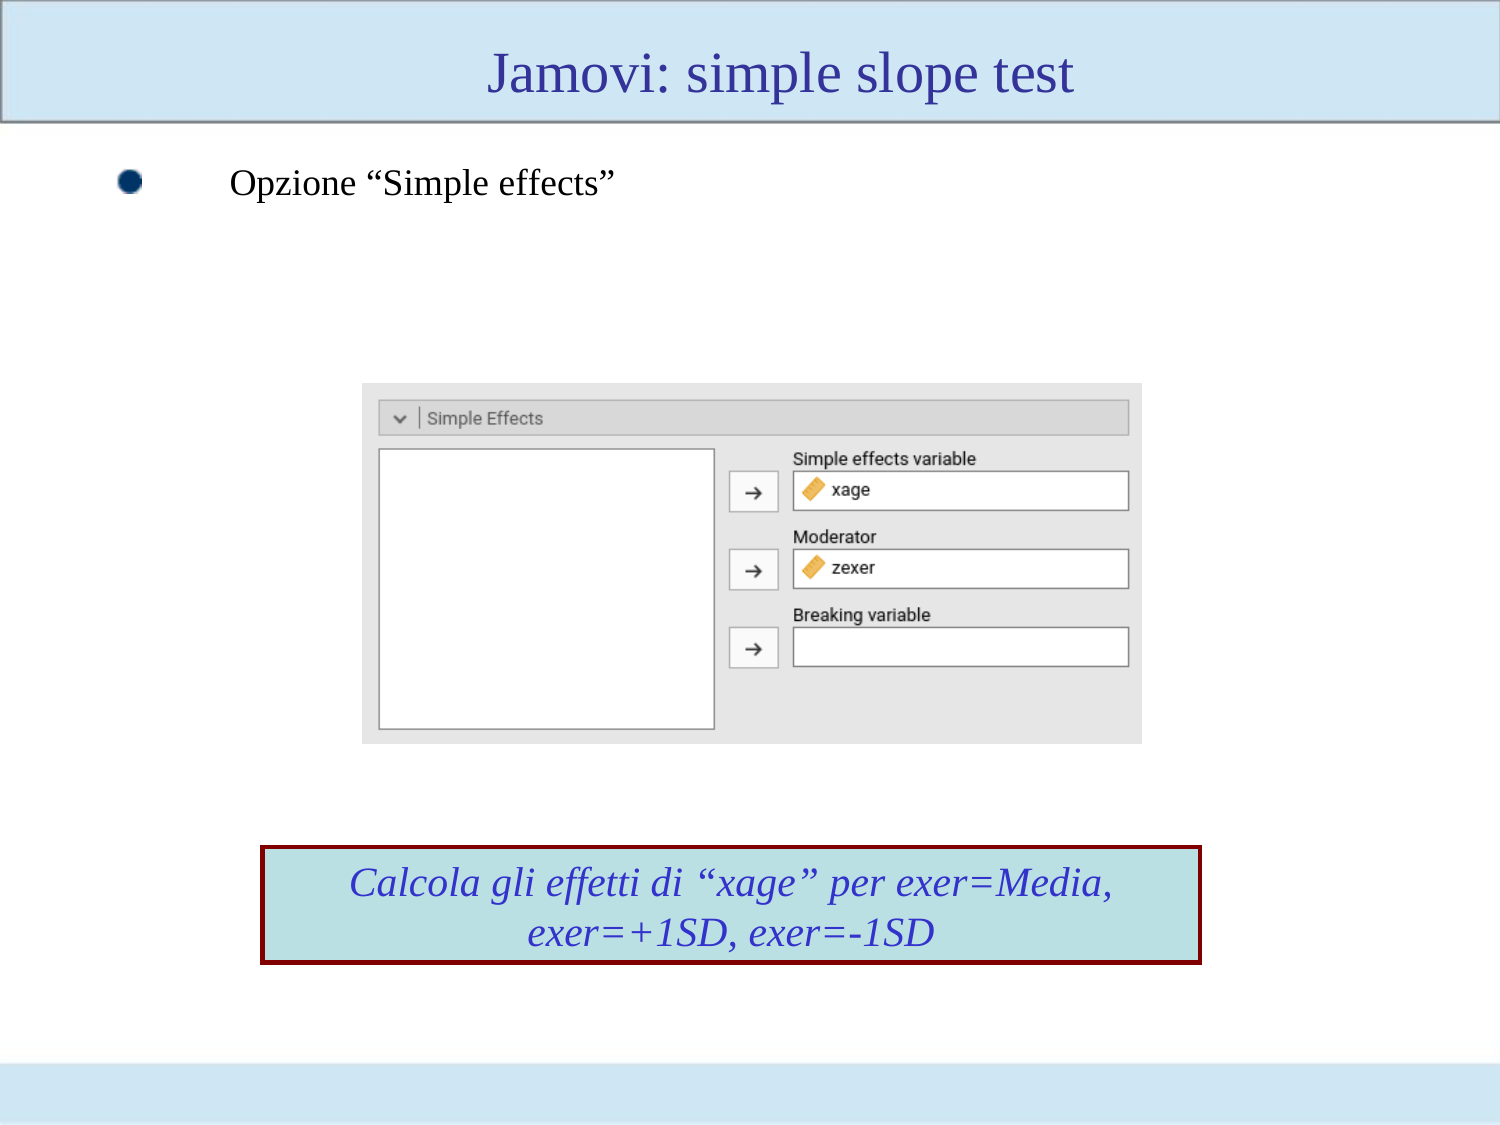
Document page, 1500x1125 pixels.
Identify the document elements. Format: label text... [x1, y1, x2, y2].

title Jamovi: simple slope test [249, 21, 1313, 117]
text_box Opzione “Simple effects” [99, 149, 1463, 211]
picture [0, 0, 1500, 1125]
text_box Calcola gli effetti di “xage” per exer=Media, exer=+1SD, exer=-1SD [262, 847, 1200, 963]
